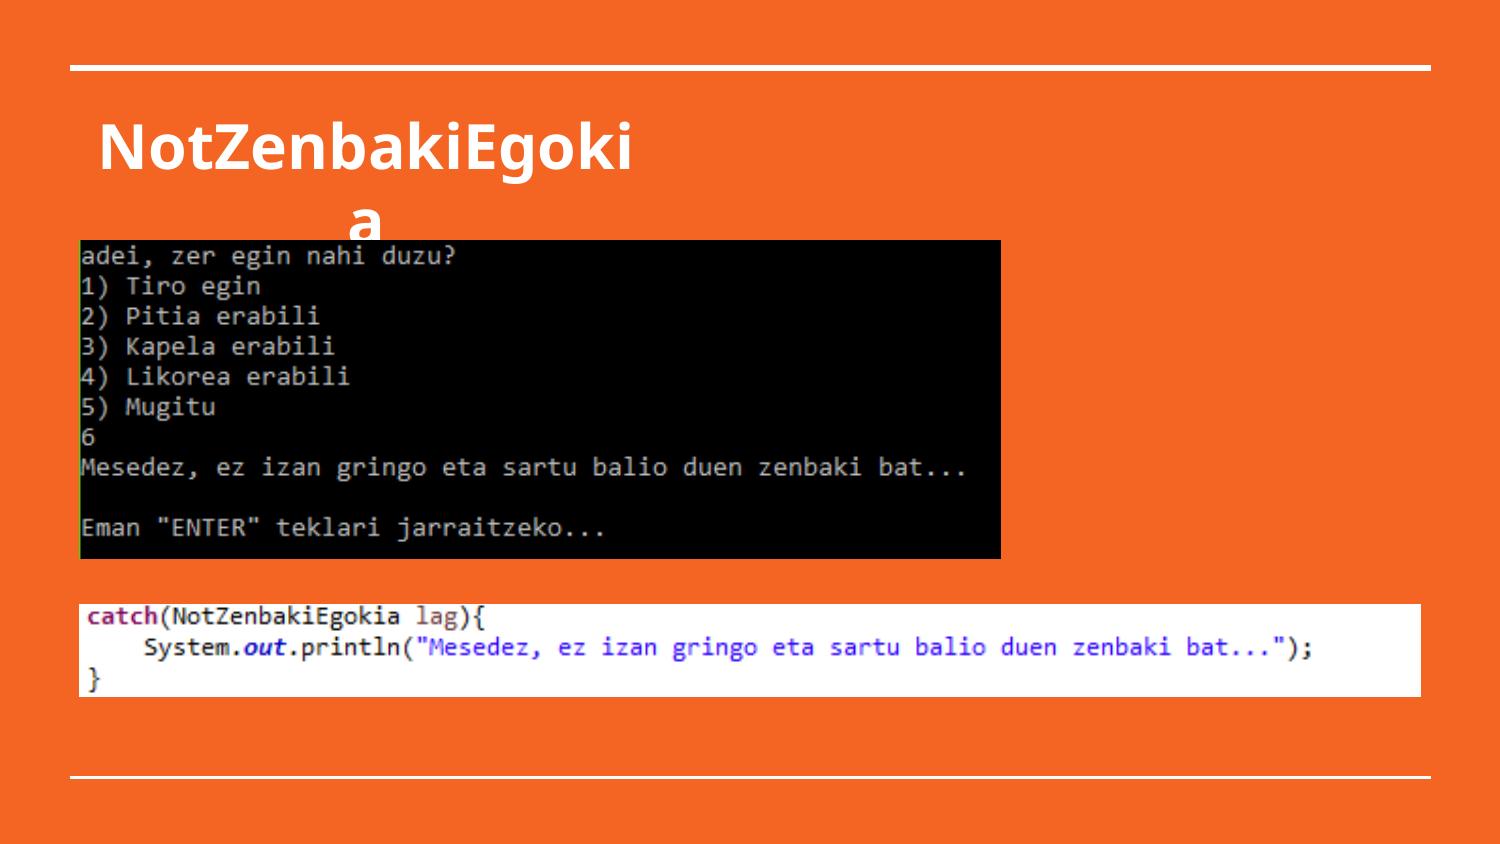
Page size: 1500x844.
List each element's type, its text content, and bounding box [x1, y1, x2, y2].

picture [79, 604, 1421, 697]
title NotZenbakiEgokia [64, 92, 669, 241]
picture [79, 240, 1001, 559]
